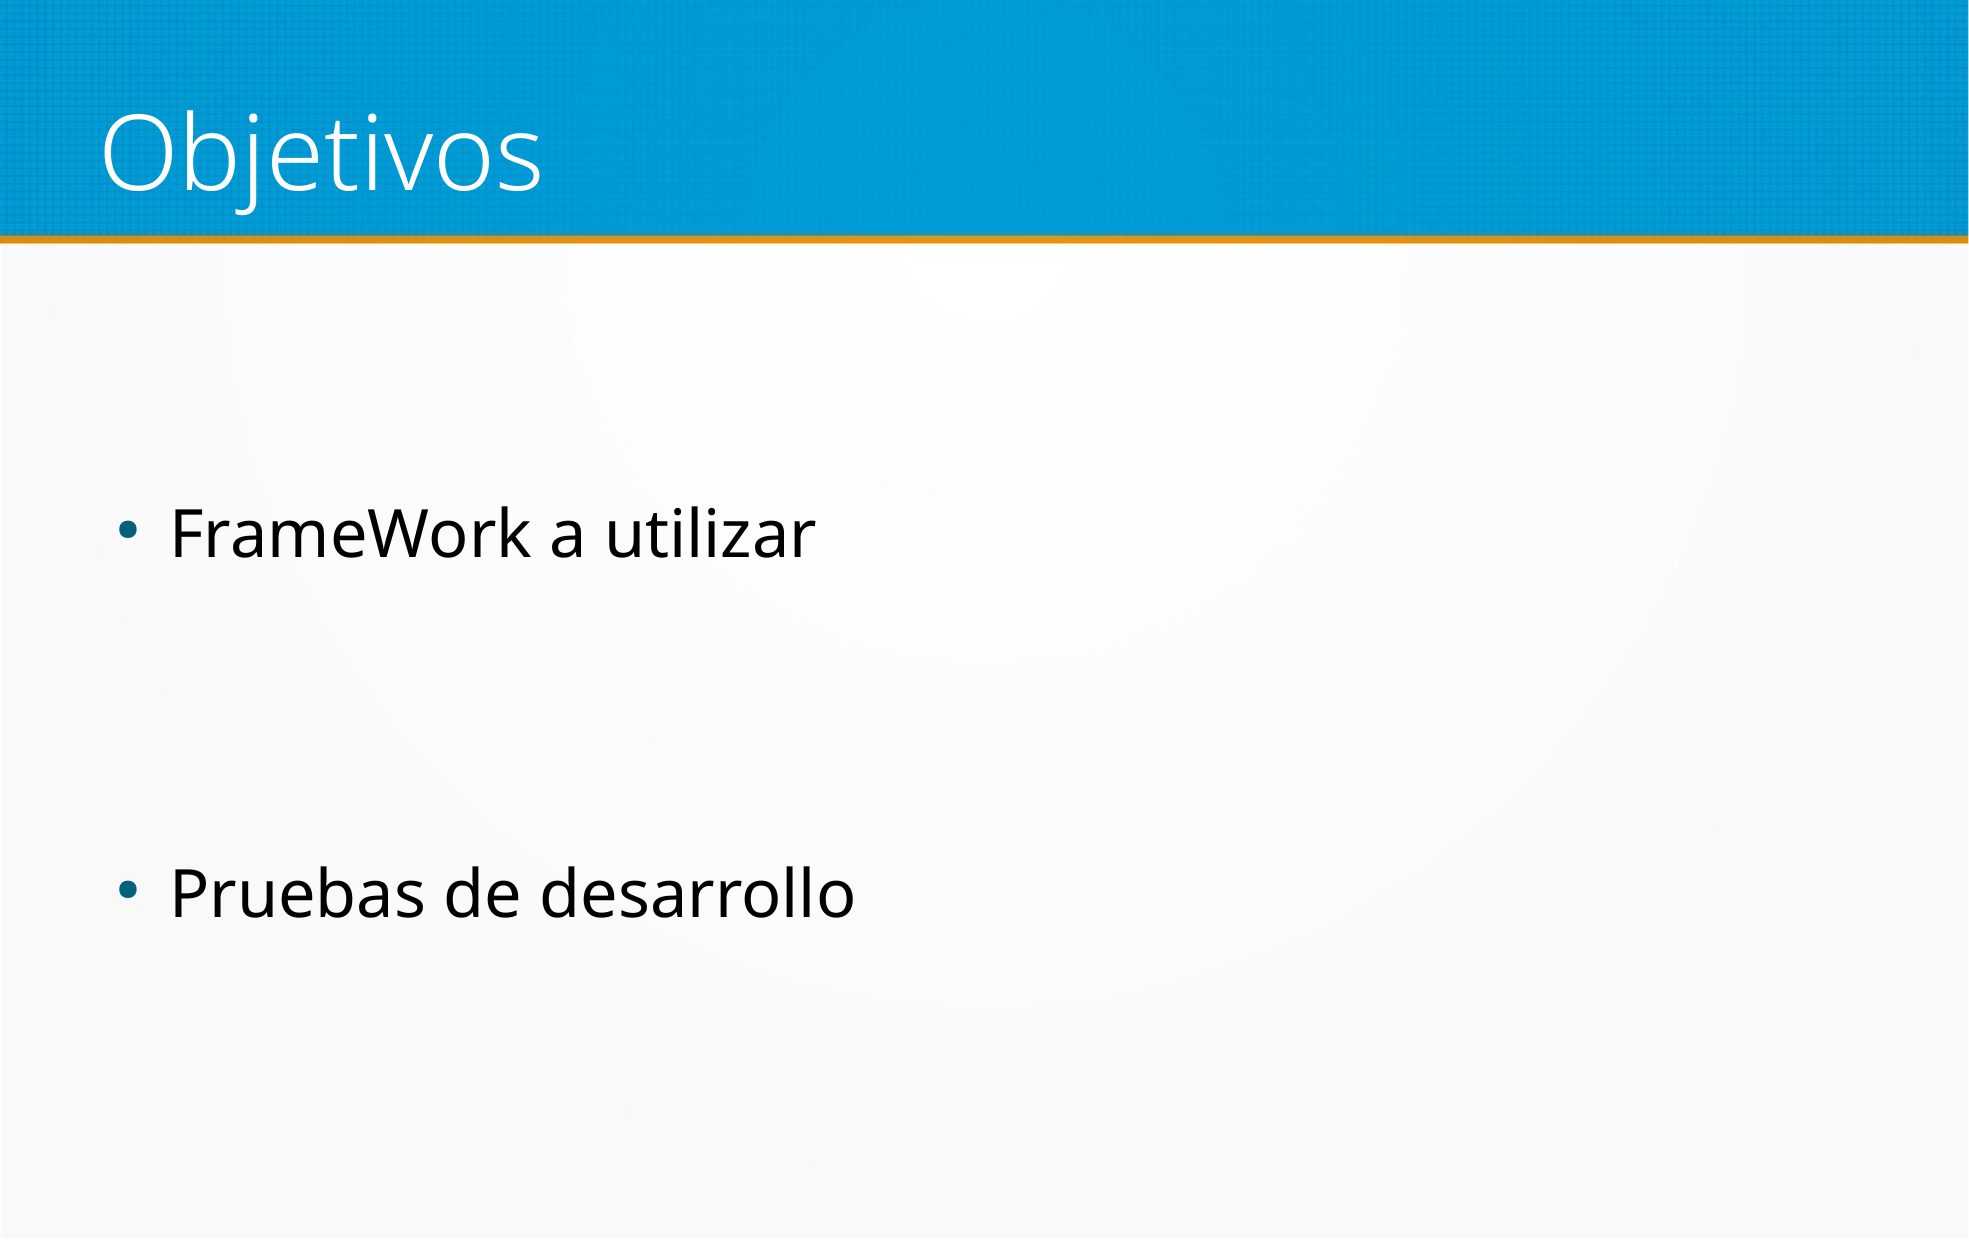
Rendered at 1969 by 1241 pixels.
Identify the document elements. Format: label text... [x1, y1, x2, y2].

title Objetivos [98, 19, 1870, 227]
picture [0, 233, 1969, 1241]
list FrameWork a utilizar Pruebas de desarrollo [98, 366, 1861, 1081]
